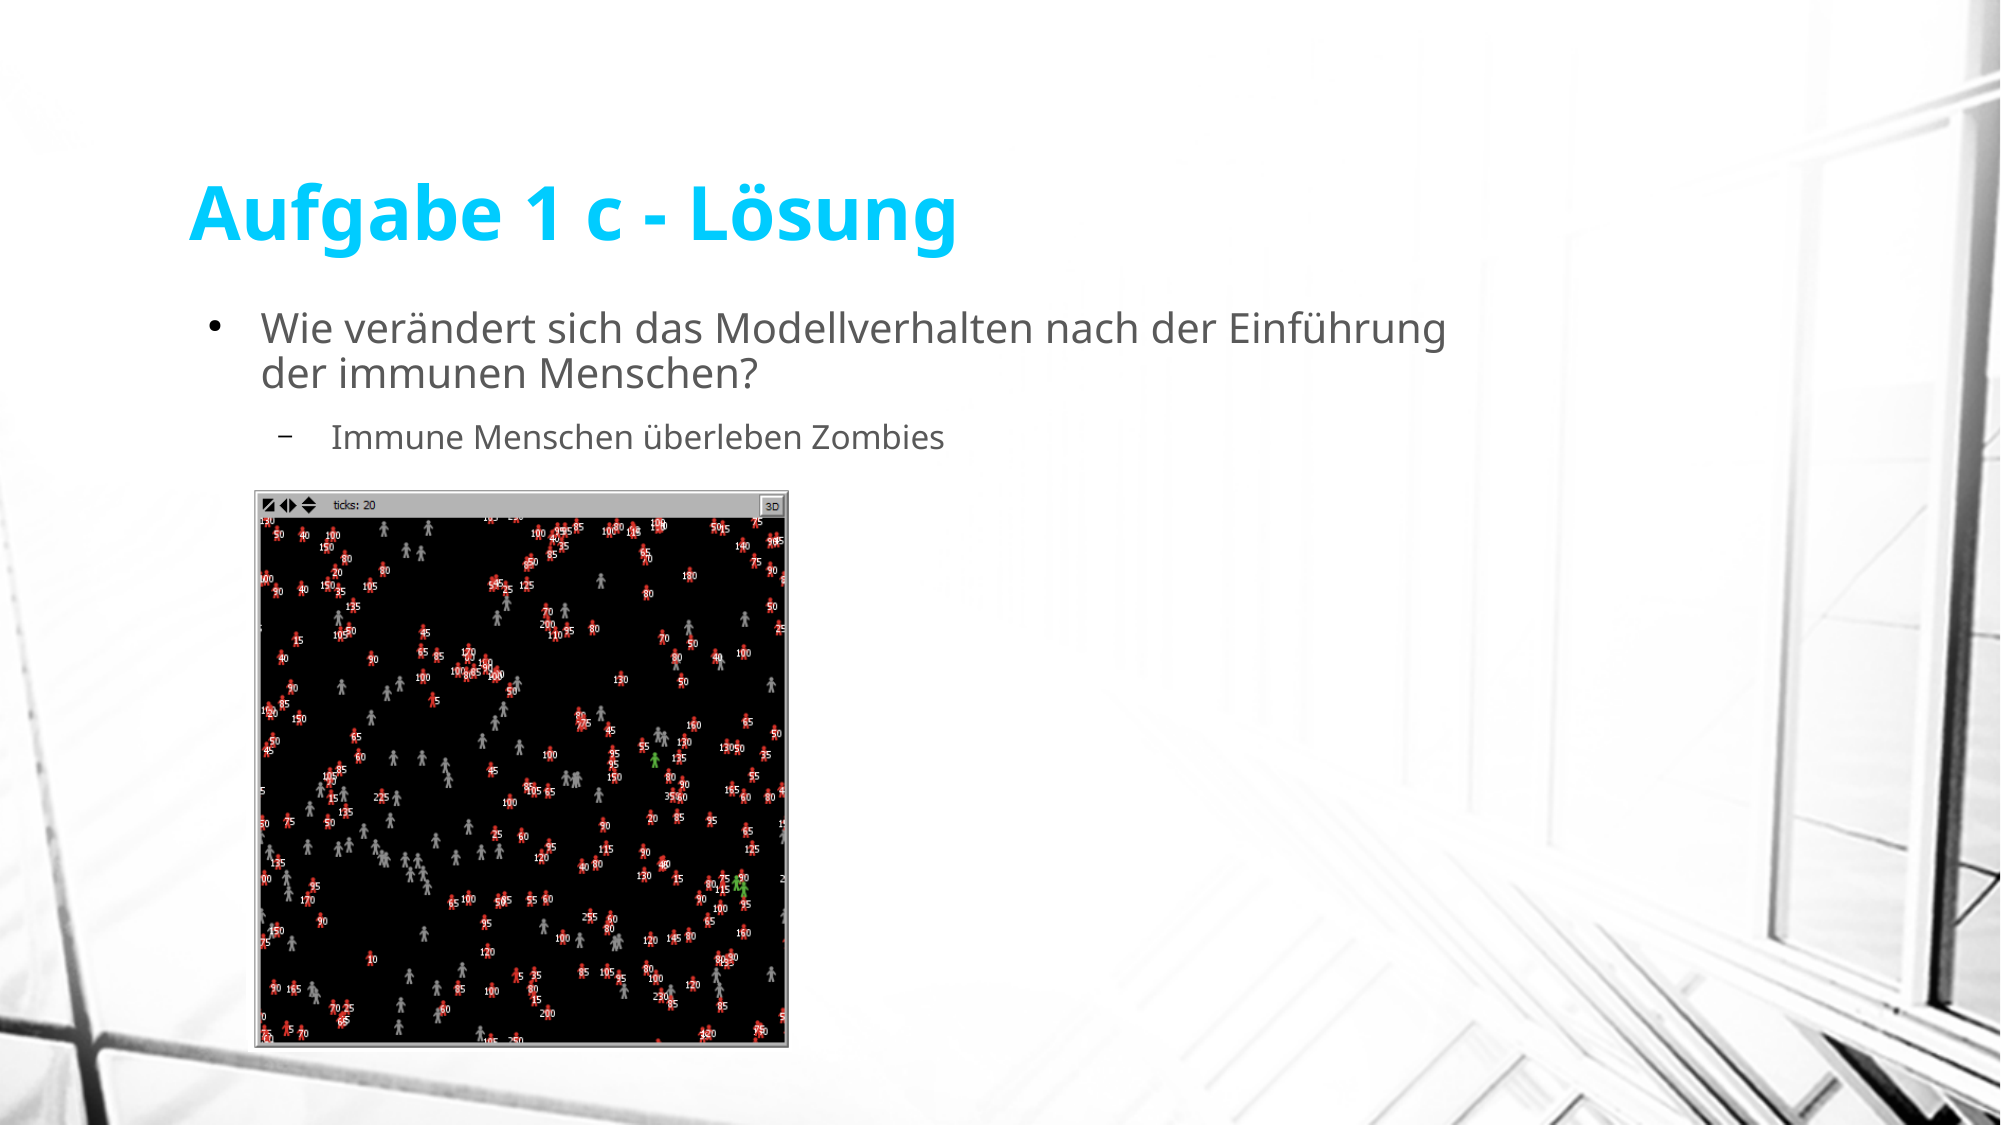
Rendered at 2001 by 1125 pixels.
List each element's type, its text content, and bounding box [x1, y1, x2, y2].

title Aufgabe 1 c - Lösung [174, 87, 1831, 263]
list Wie verändert sich das Modellverhalten nach der Einführung der immunen Menschen? Immune Menschen überleben Zombies [174, 299, 1475, 584]
picture [0, 0, 2001, 1125]
